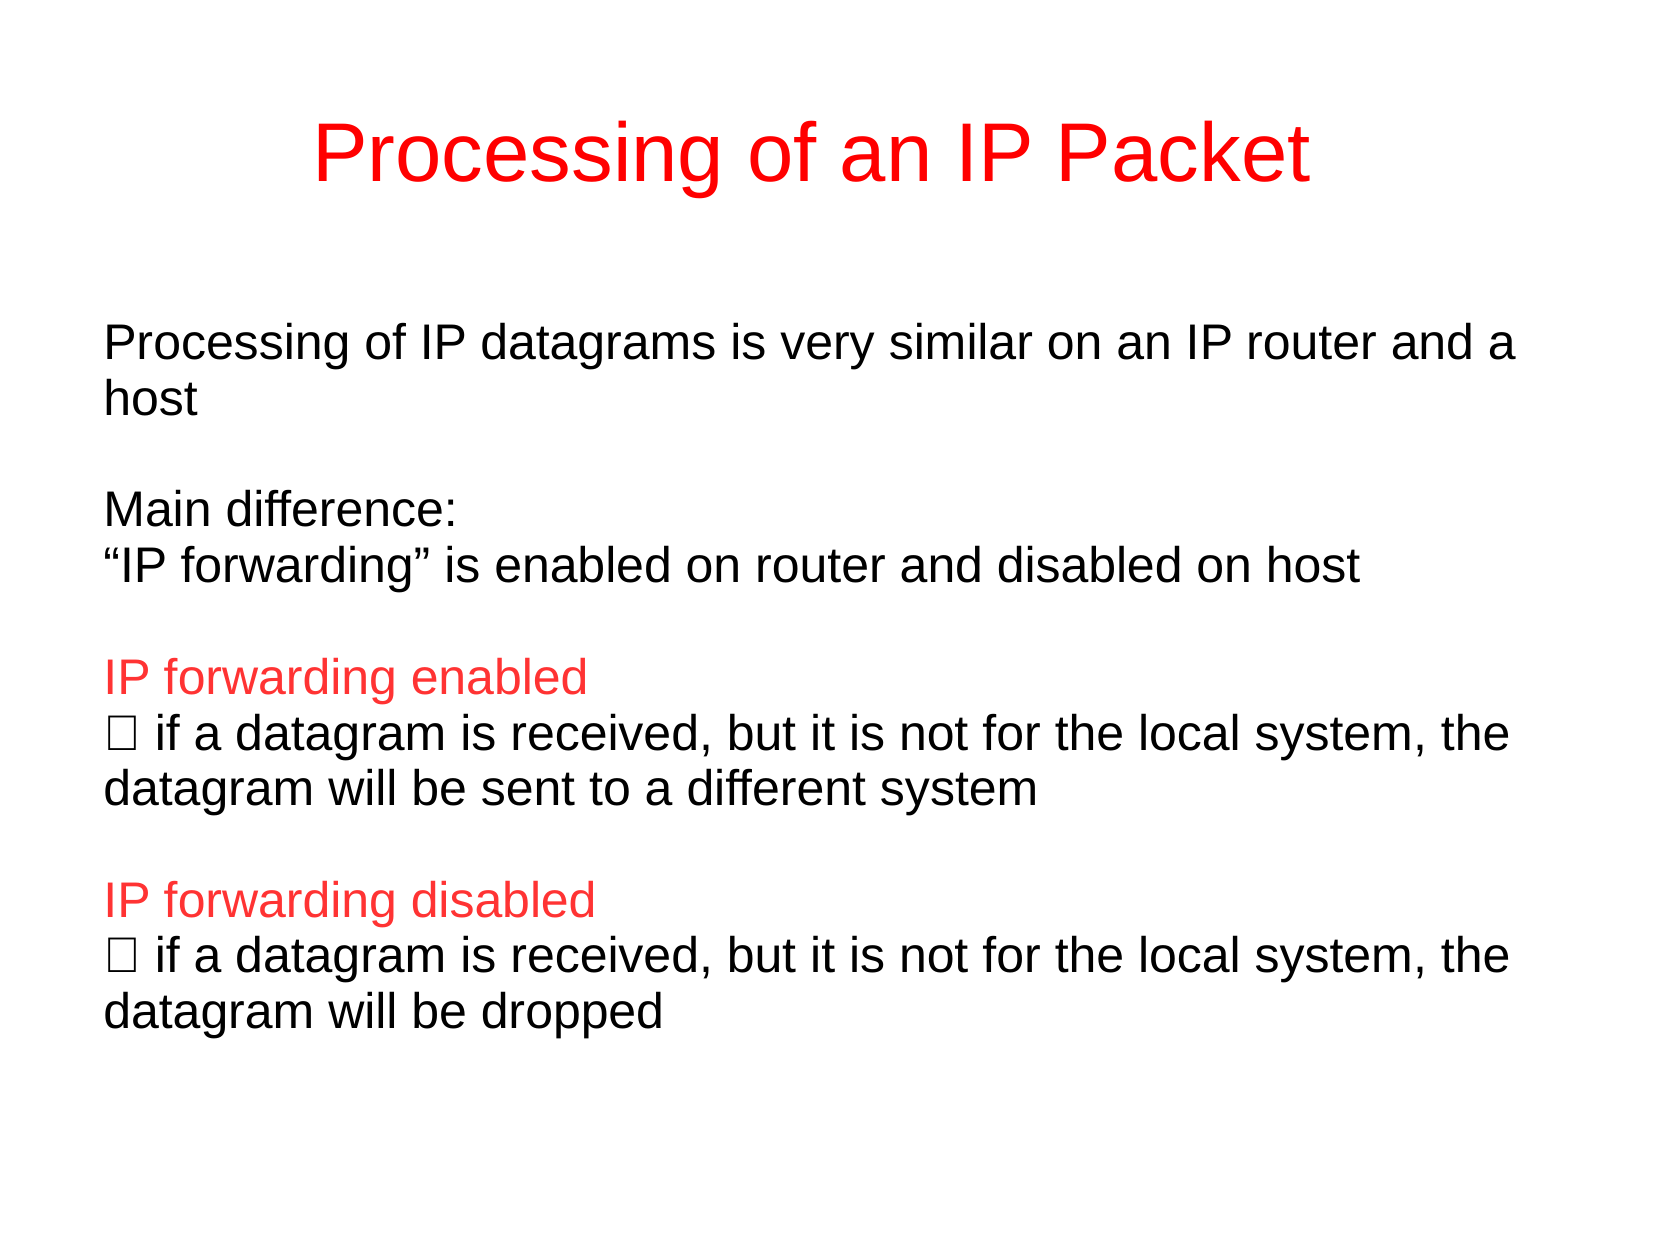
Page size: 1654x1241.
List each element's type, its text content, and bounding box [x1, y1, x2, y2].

text_box Processing of IP datagrams is very similar on an IP router and a host Main difference: “IP forwarding” is enabled on router and disabled on host IP forwarding enabled  if a datagram is received, but it is not for the local system, the datagram will be sent to a different system IP forwarding disabled  if a datagram is received, but it is not for the local system, the datagram will be dropped [88, 307, 1538, 1134]
title Processing of an IP Packet [0, 49, 1654, 257]
